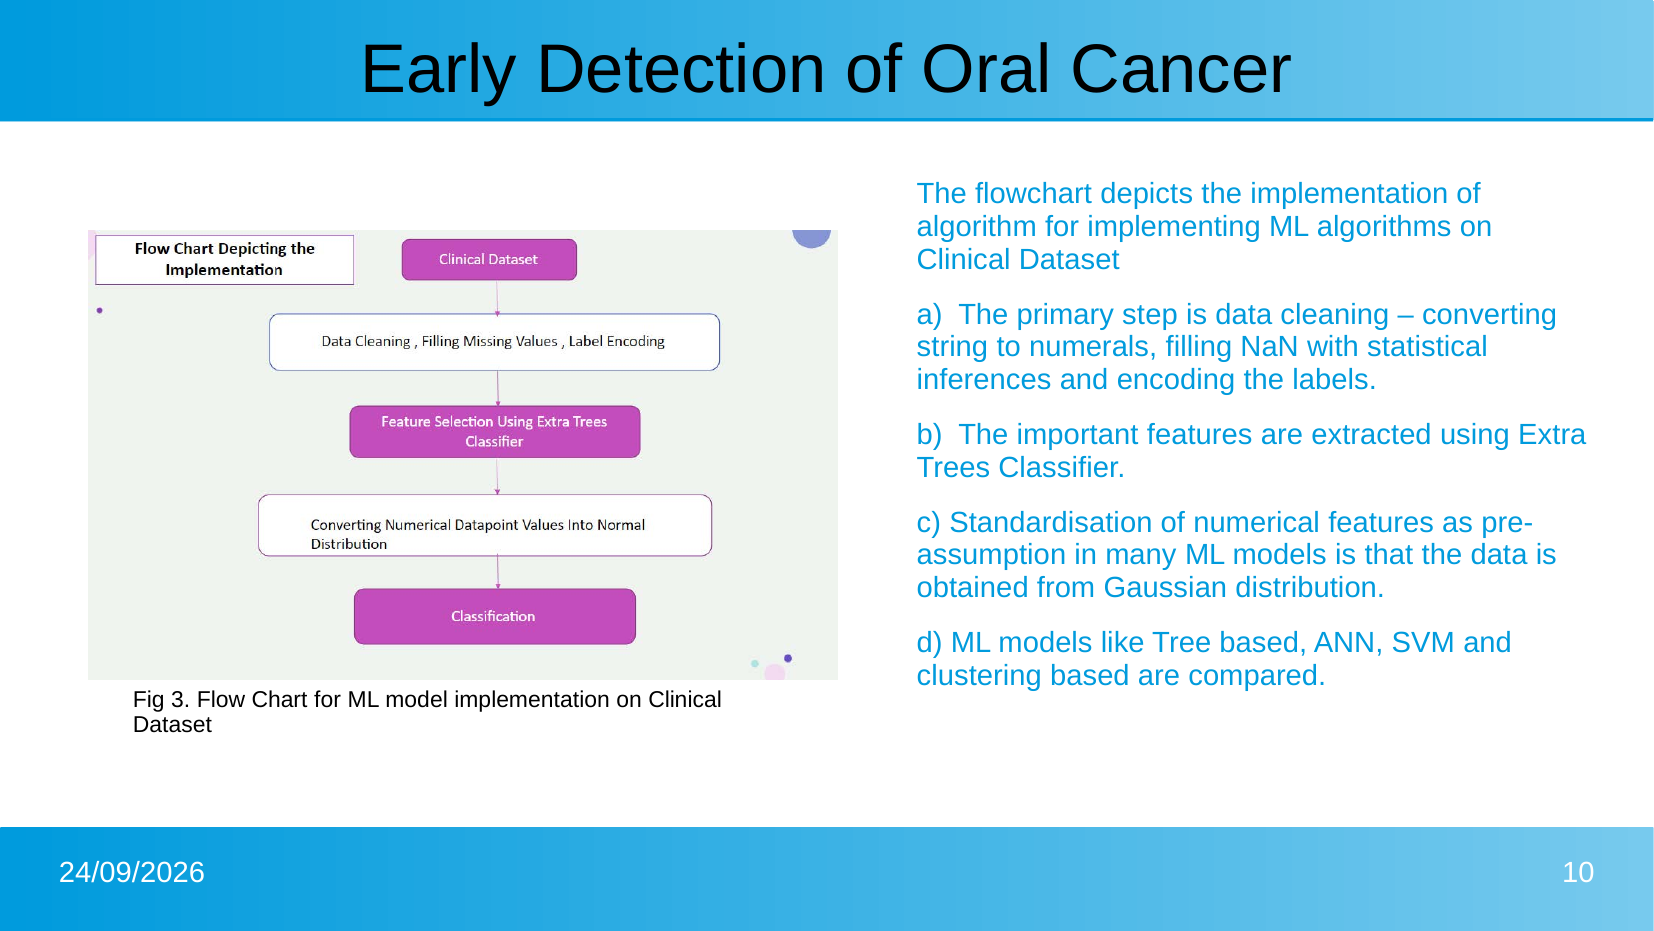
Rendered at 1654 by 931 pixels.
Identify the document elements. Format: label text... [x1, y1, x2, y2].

title Early Detection of Oral Cancer [59, 29, 1595, 108]
text_box Fig 3. Flow Chart for ML model implementation on Clinical Dataset [118, 679, 768, 745]
list The flowchart depicts the implementation of algorithm for implementing ML algorithms on Clinical Dataset a) The primary step is data cleaning – converting string to numerals, filling NaN with statistical inferences and encoding the labels. b) The important features are extracted using Extra Trees Classifier. c) Standardisation of numerical features as pre-assumption in many ML models is that the data is obtained from Gaussian distribution. d) ML models like Tree based, ANN, SVM and clustering based are compared. [845, 177, 1596, 768]
picture [88, 230, 838, 680]
